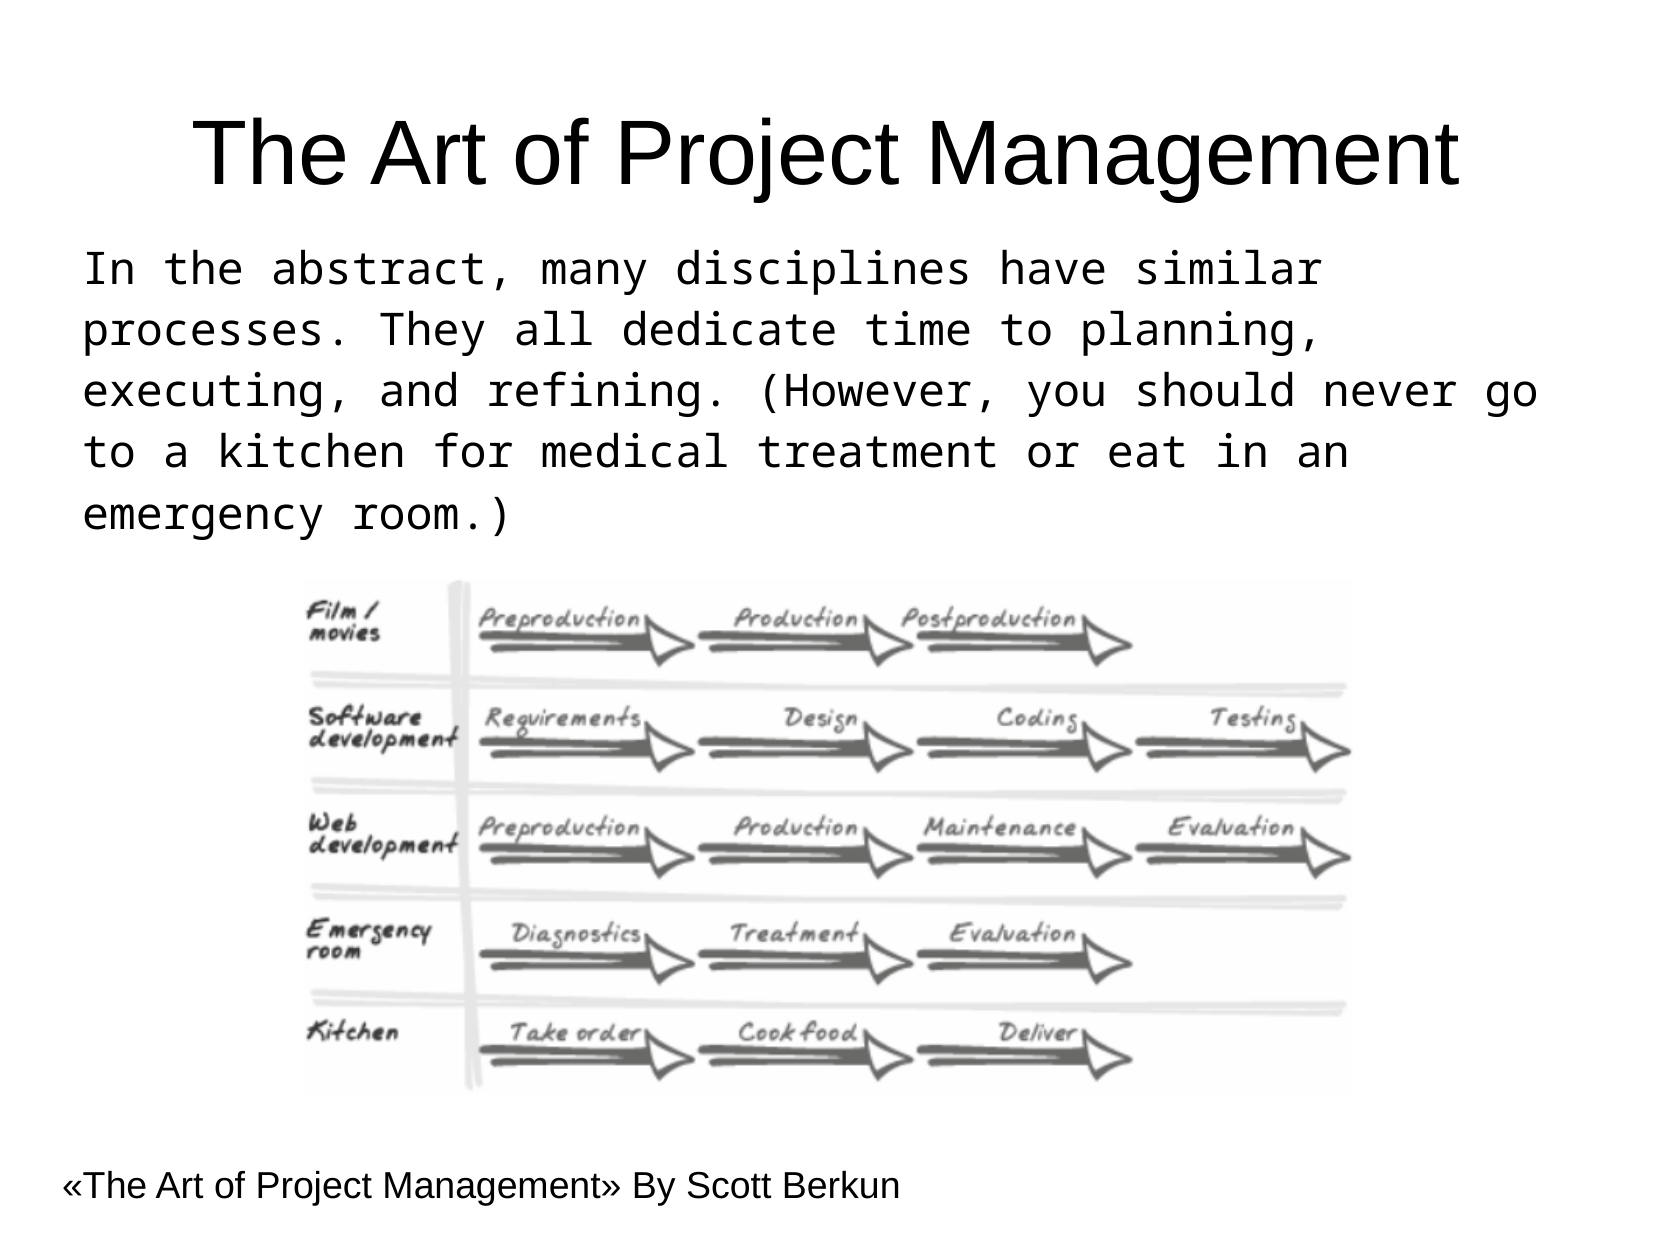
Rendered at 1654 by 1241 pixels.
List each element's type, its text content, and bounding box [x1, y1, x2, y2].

picture [283, 554, 1393, 1111]
list In the abstract, many disciplines have similar processes. They all dedicate time to planning, executing, and refining. (However, you should never go to a kitchen for medical treatment or eat in an emergency room.) [82, 236, 1571, 544]
title The Art of Project Management [82, 49, 1571, 236]
text_box «The Art of Project Management» By Scott Berkun [47, 1157, 1441, 1241]
